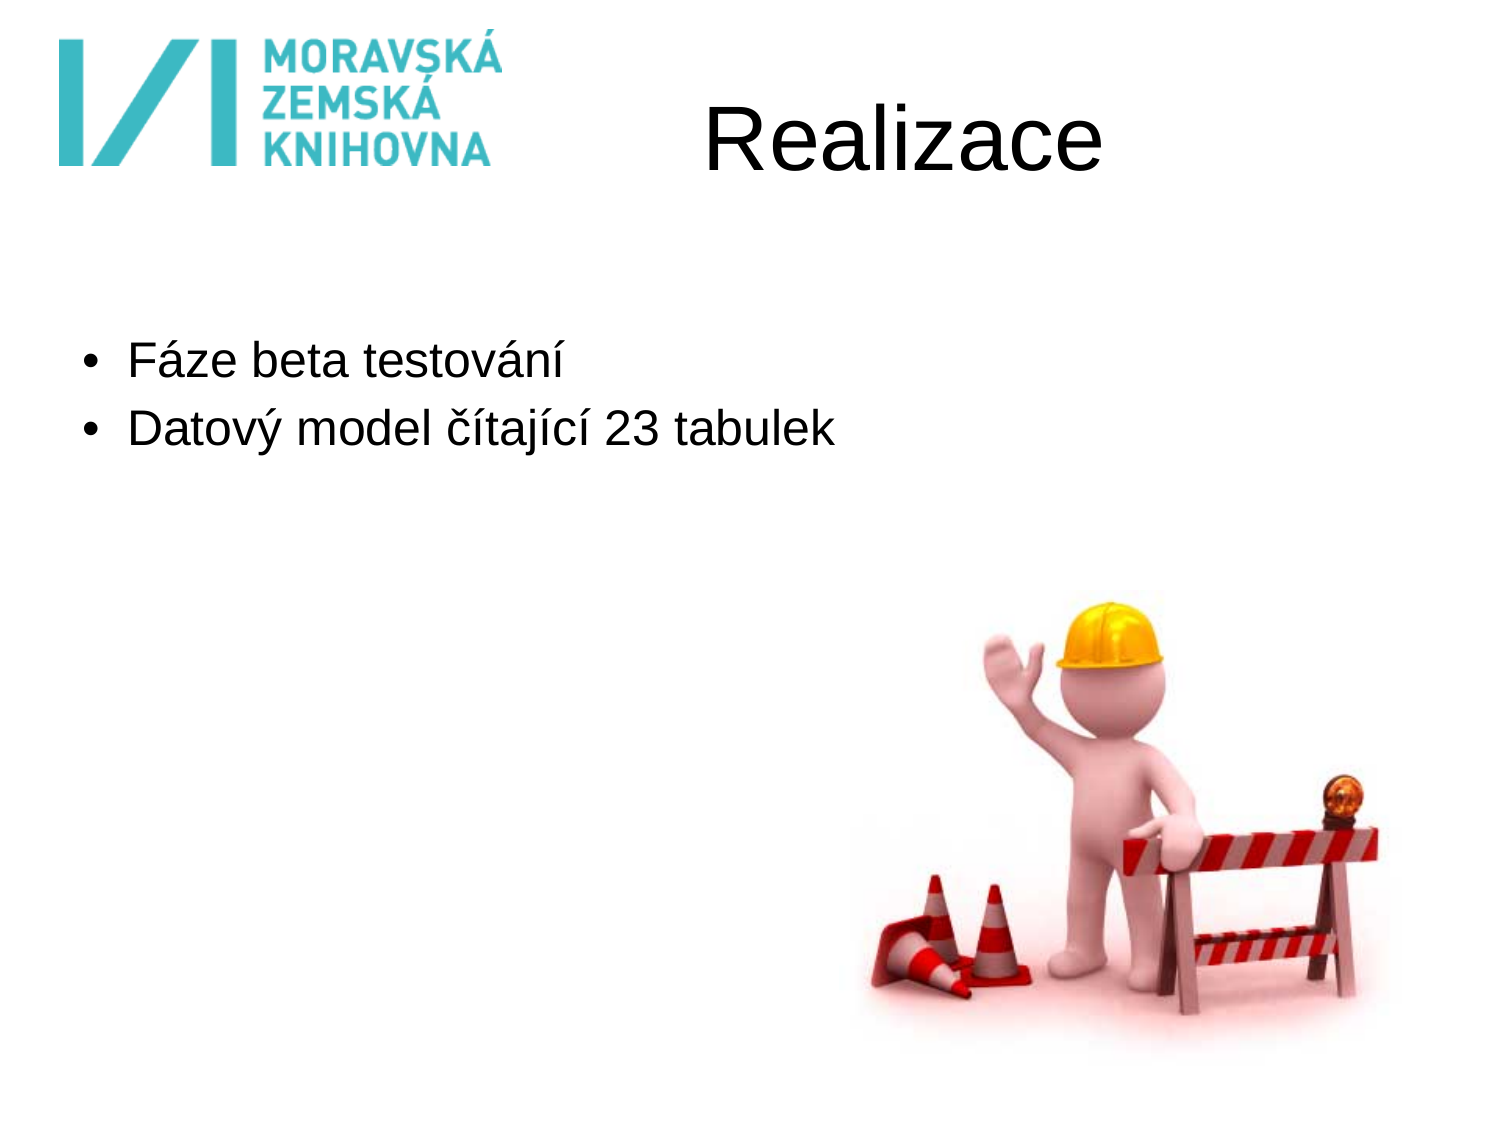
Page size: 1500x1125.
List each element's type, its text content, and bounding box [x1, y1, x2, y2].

list Fáze beta testování Datový model čítající 23 tabulek [67, 324, 1418, 1028]
picture [59, 29, 502, 166]
title Realizace [383, 45, 1426, 233]
picture [839, 590, 1447, 1069]
